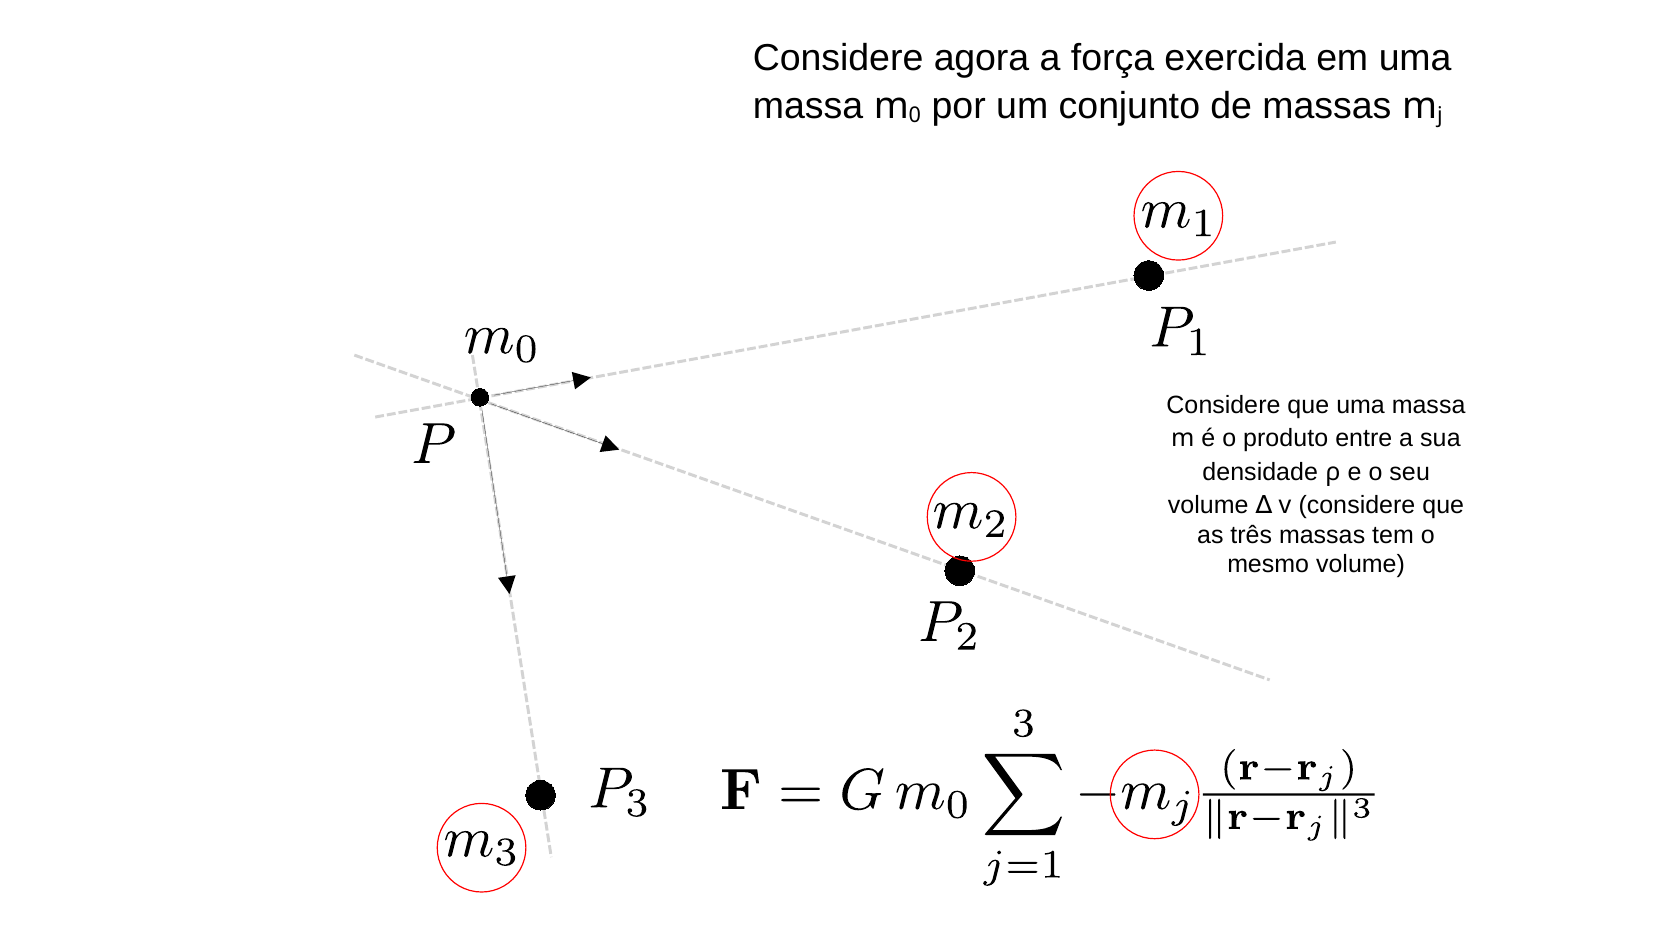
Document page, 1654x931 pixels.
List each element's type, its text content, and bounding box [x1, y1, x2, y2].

picture [722, 709, 1375, 886]
picture [1151, 306, 1206, 356]
text_box Considere que uma massa m é o produto entre a sua densidade ρ e o seu volume ∆ v (considere que as três massas tem o mesmo volume) [1151, 383, 1487, 570]
text_box [955, 555, 970, 560]
text_box [1133, 260, 1164, 291]
picture [463, 325, 538, 365]
picture [413, 423, 455, 463]
picture [590, 767, 647, 817]
picture [1142, 201, 1211, 237]
text_box Considere agora a força exercida em uma massa m0 por um conjunto de massas mj [738, 29, 1565, 178]
text_box [944, 558, 975, 586]
picture [934, 502, 1004, 537]
picture [442, 828, 518, 869]
text_box [525, 780, 556, 811]
picture [920, 601, 976, 650]
text_box [471, 388, 489, 407]
